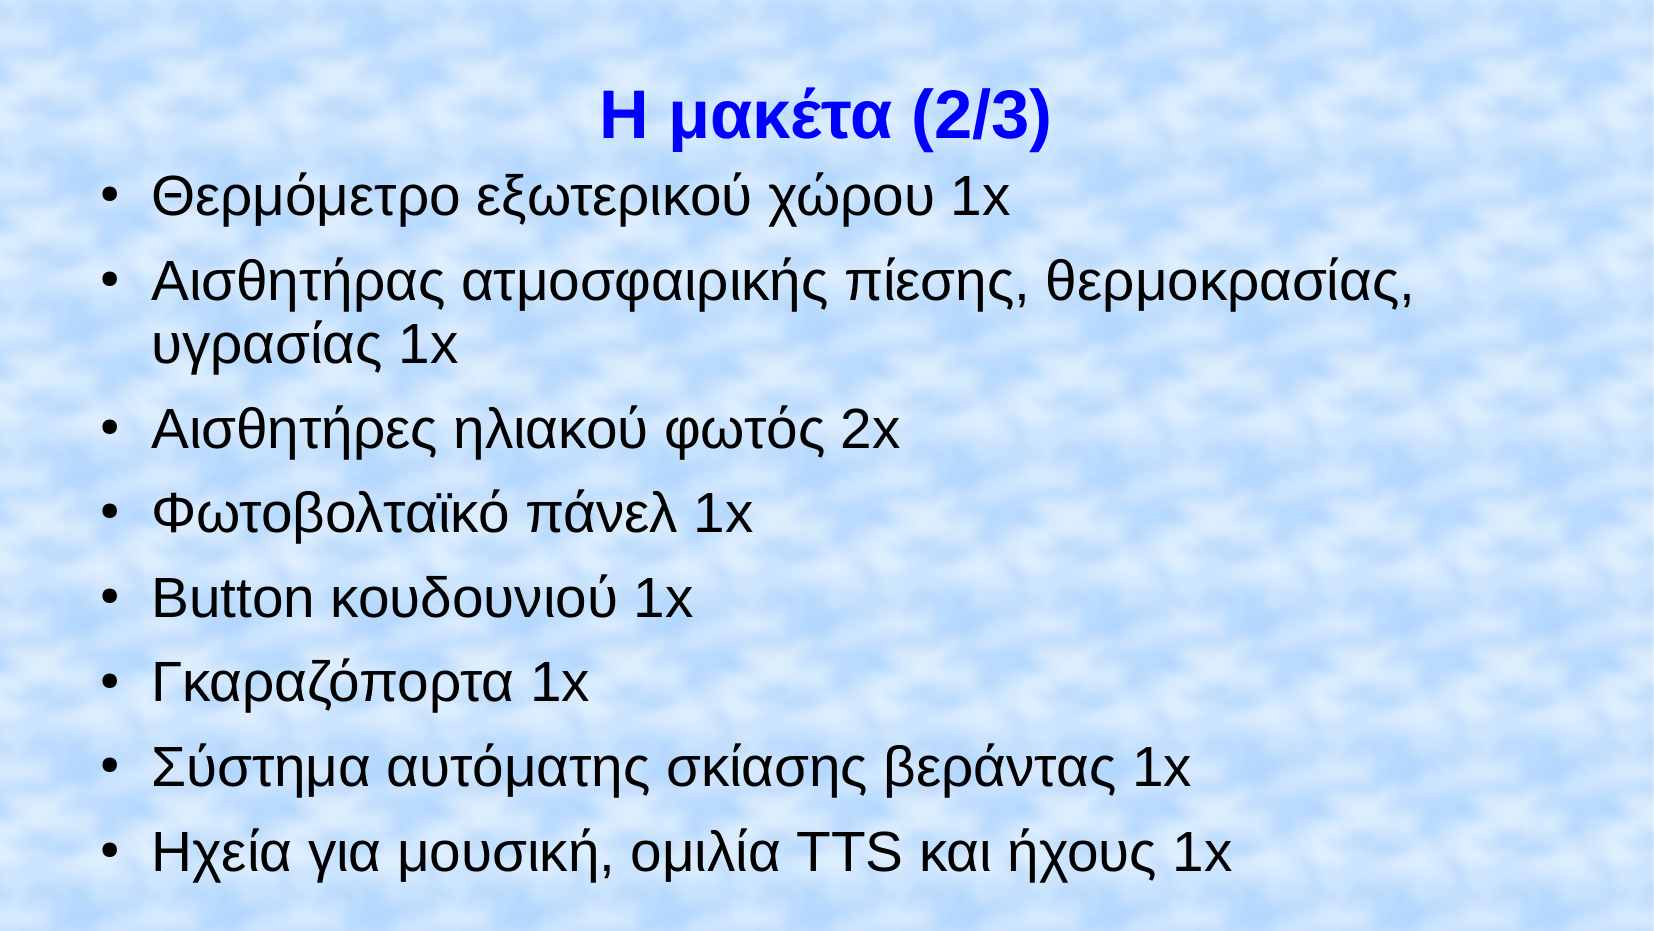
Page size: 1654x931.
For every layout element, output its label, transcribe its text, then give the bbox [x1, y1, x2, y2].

list Θερμόμετρο εξωτερικού χώρου 1x Αισθητήρας ατμοσφαιρικής πίεσης, θερμοκρασίας, υγρασίας 1x Αισθητήρες ηλιακού φωτός 2x Φωτοβολταϊκό πάνελ 1x Button κουδουνιού 1x Γκαραζόπορτα 1x Σύστημα αυτόματης σκίασης βεράντας 1x Ηχεία για μουσική, ομιλία TTS και ήχους 1x [82, 164, 1595, 886]
title Η μακέτα (2/3) [82, 37, 1571, 164]
picture [0, 0, 1654, 931]
